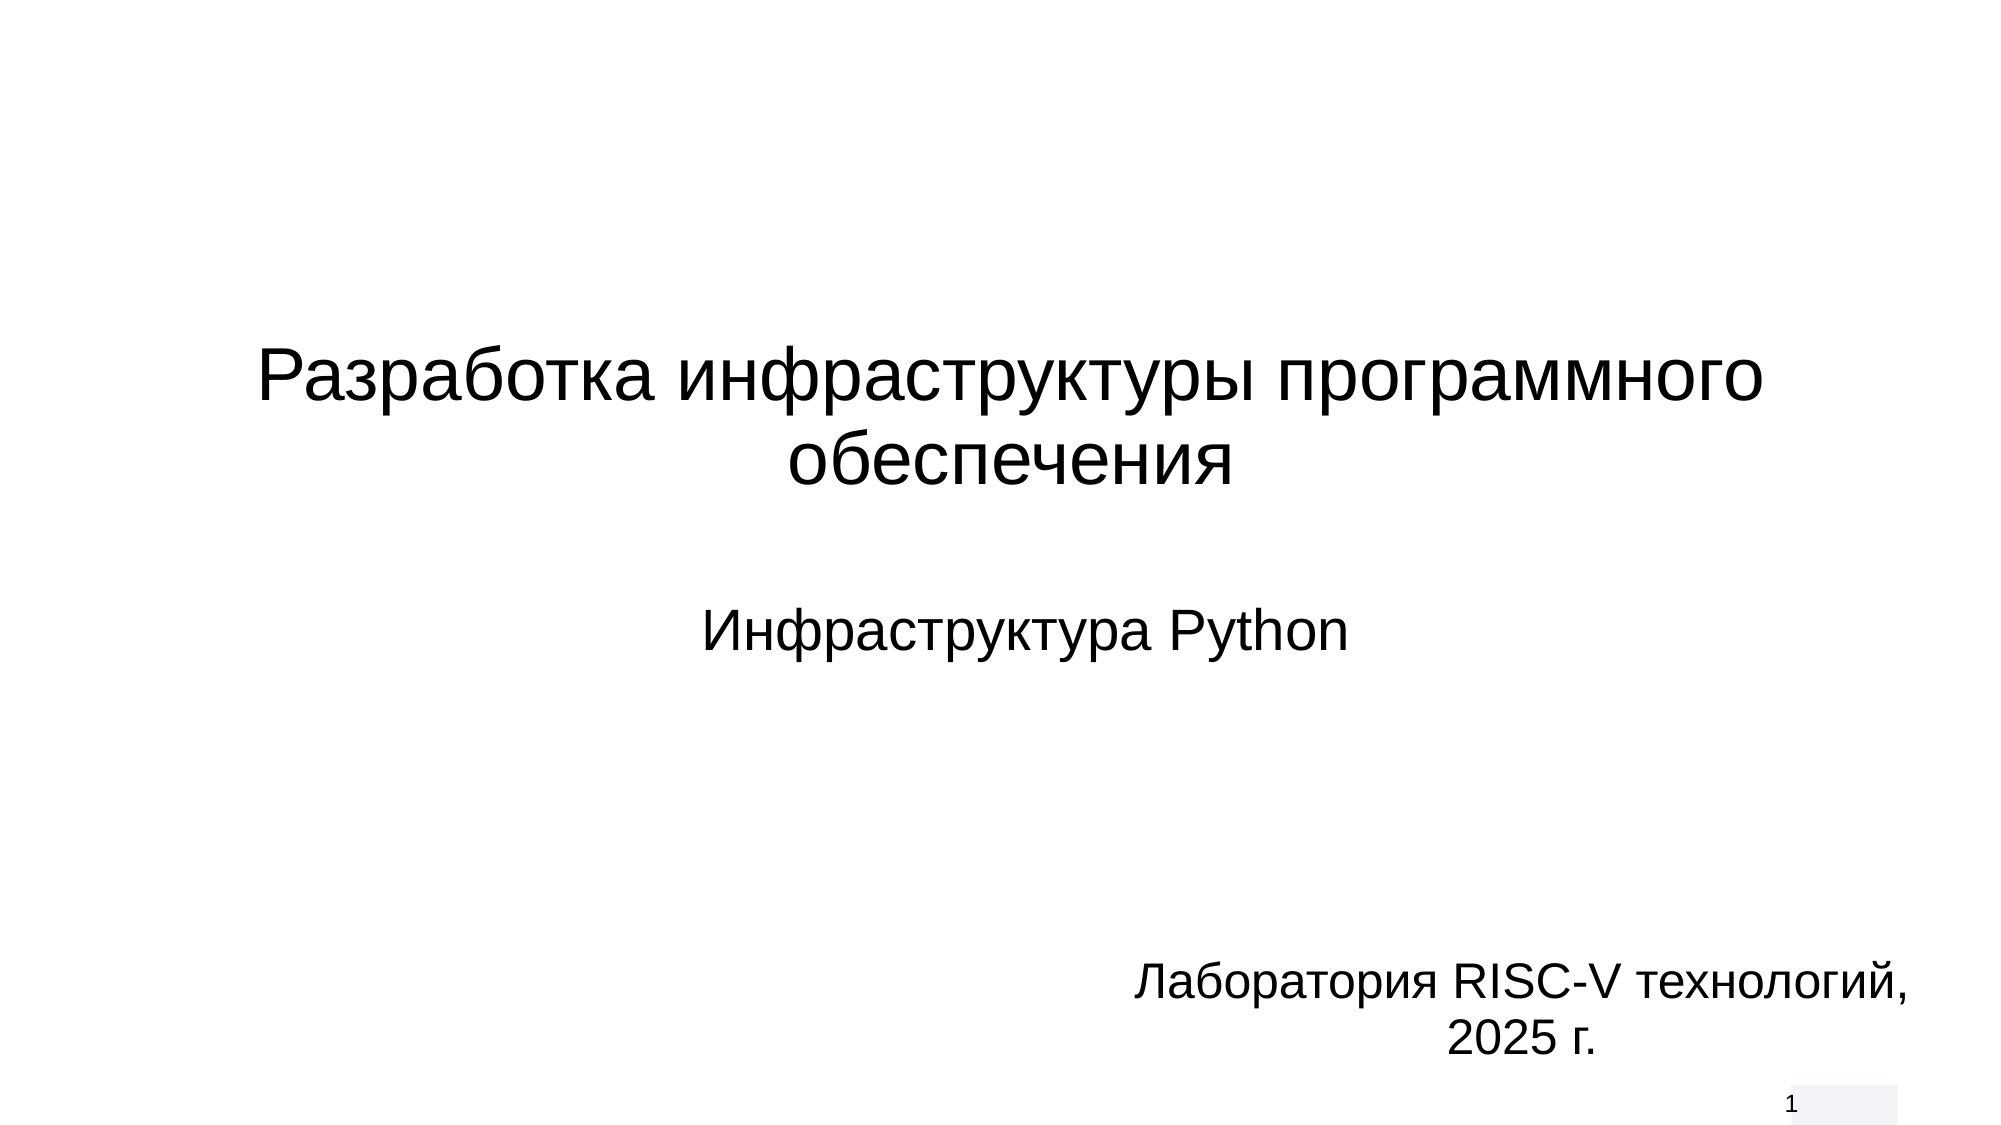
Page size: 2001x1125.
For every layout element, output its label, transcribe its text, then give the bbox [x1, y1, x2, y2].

text_box Инфраструктура Python [118, 590, 1935, 680]
text_box Лаборатория RISC-V технологий, 2025 г. [1078, 946, 1966, 1073]
text_box <number> [1769, 1082, 1914, 1125]
text_box Разработка инфраструктуры программного обеспечения [103, 324, 1920, 508]
